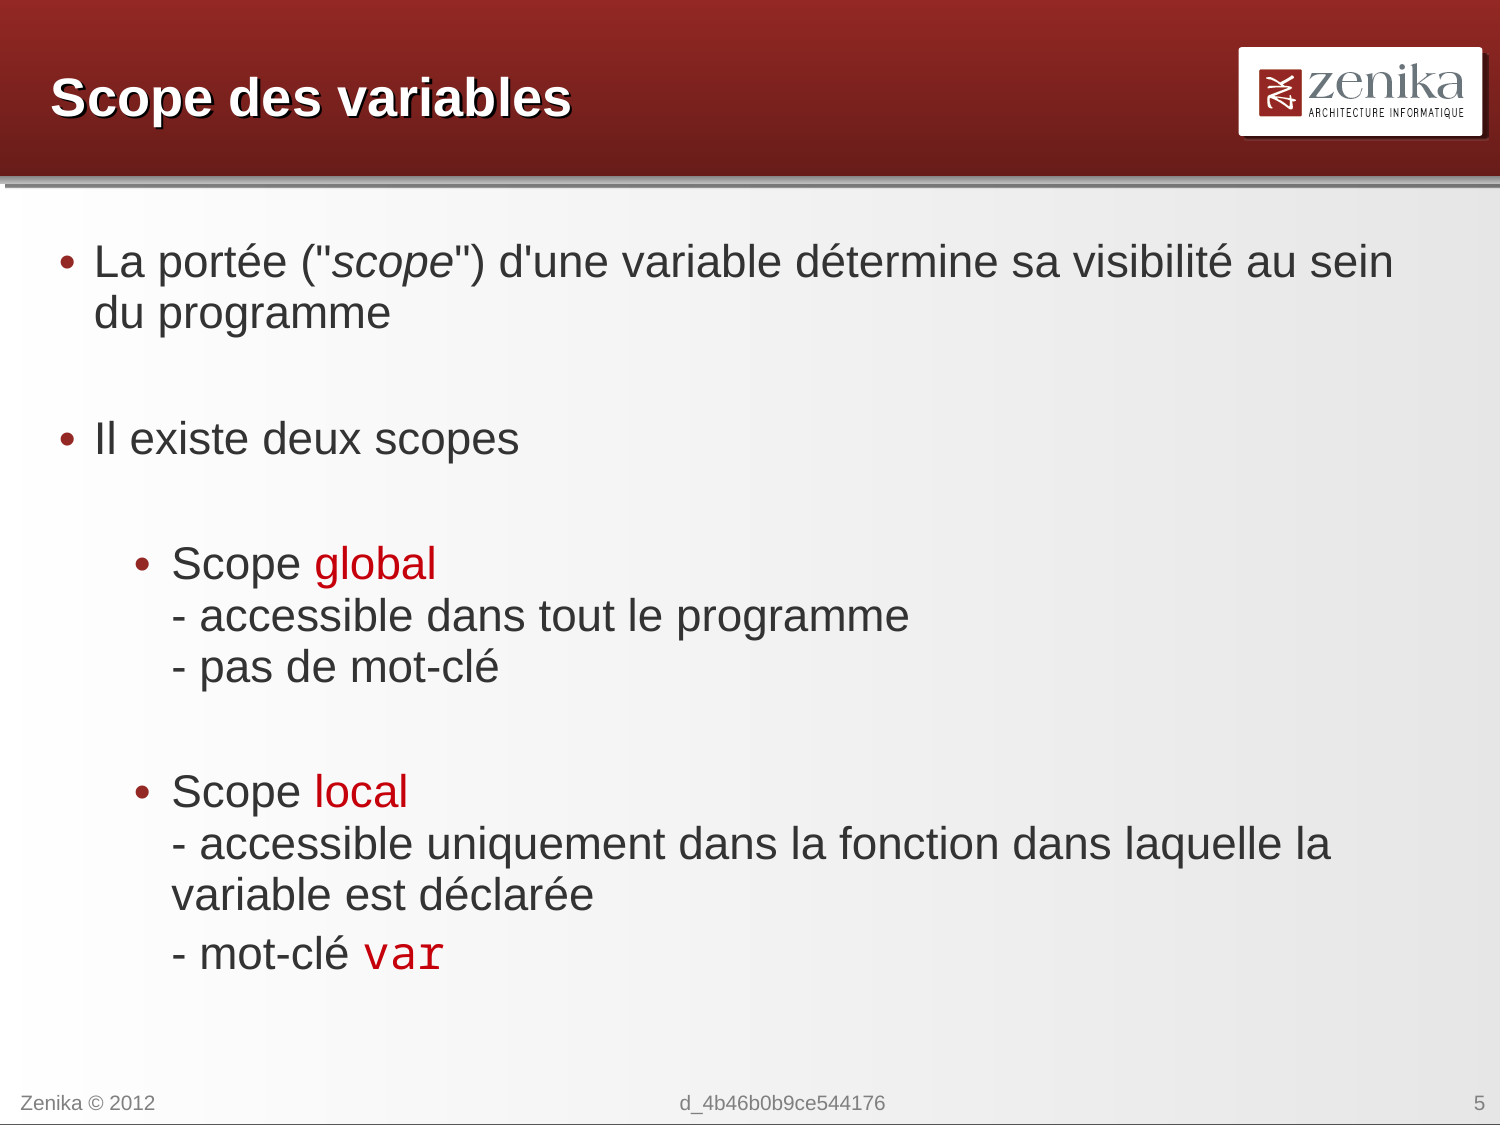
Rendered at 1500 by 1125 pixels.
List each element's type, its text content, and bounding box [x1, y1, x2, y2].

list La portée ("scope") d'une variable détermine sa visibilité au sein du programme Il existe deux scopes Scope global - accessible dans tout le programme - pas de mot-clé Scope local - accessible uniquement dans la fonction dans laquelle la variable est déclarée - mot-clé var [59, 236, 1444, 1065]
title Scope des variables [50, 15, 1206, 180]
picture [1257, 58, 1464, 125]
